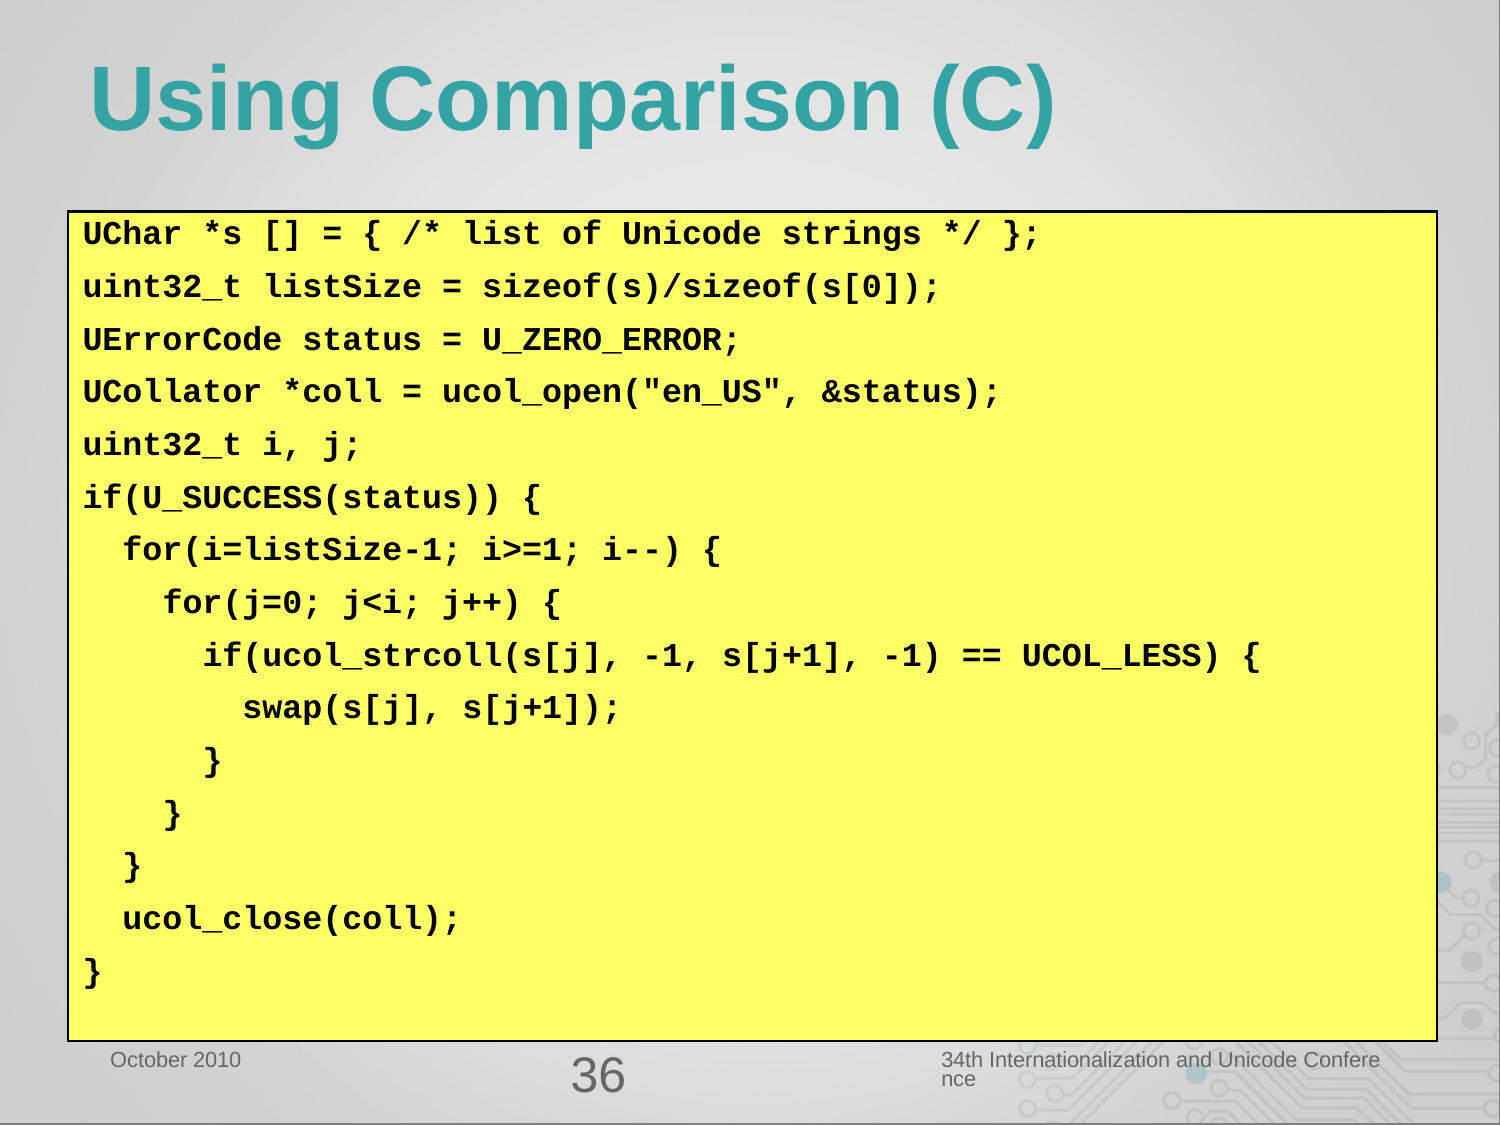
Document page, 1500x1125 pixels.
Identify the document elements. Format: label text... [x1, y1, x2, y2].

picture [0, 0, 1499, 1123]
title Using Comparison (C) [75, 31, 1426, 157]
text_box UChar *s [] = { /* list of Unicode strings */ }; uint32_t listSize = sizeof(s)/sizeof(s[0]); UErrorCode status = U_ZERO_ERROR; UCollator *coll = ucol_open("en_US", &status); uint32_t i, j; if(U_SUCCESS(status)) { for(i=listSize-1; i>=1; i--) { for(j=0; j<i; j++) { if(ucol_strcoll(s[j], -1, s[j+1], -1) == UCOL_LESS) { swap(s[j], s[j+1]); } } } ucol_close(coll); } [67, 211, 1438, 1041]
